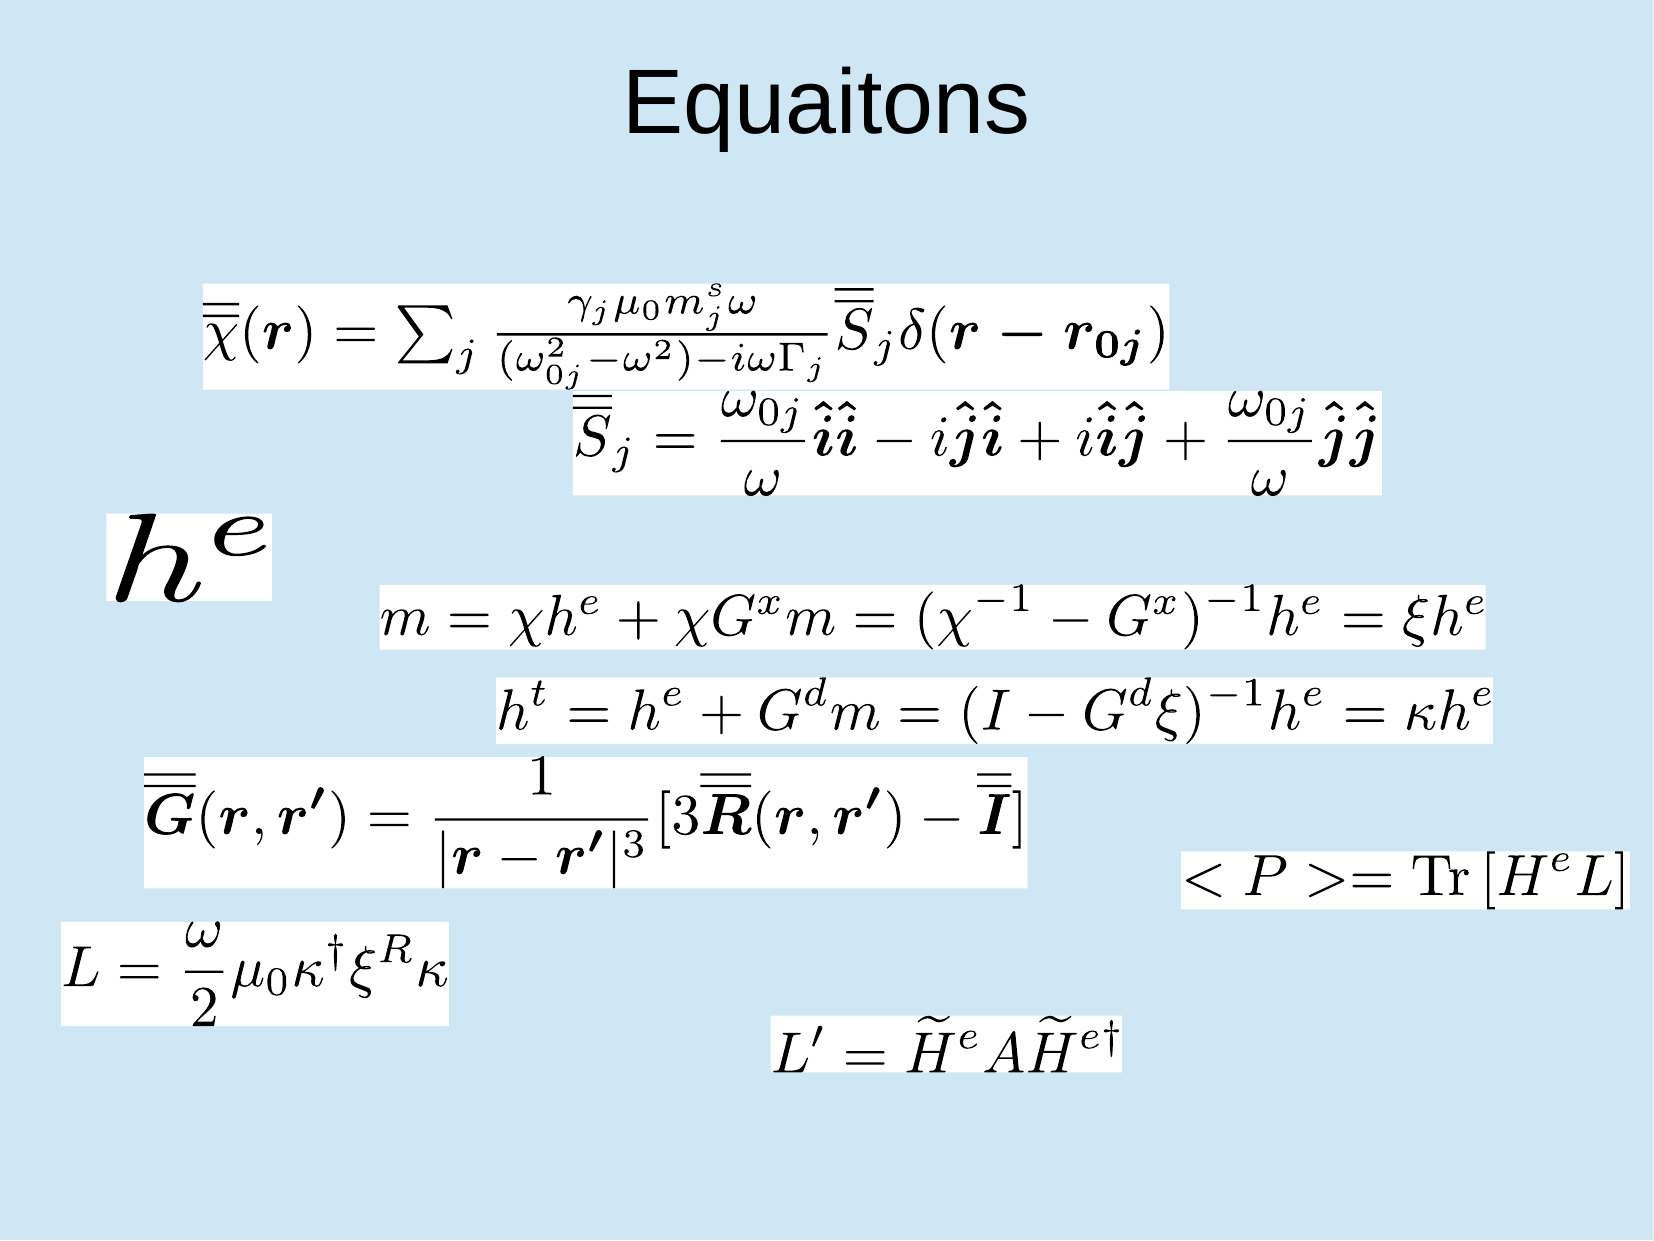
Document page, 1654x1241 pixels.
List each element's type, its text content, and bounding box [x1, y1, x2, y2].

text_box [144, 755, 1028, 889]
text_box [496, 677, 1493, 745]
text_box [61, 921, 449, 1027]
text_box [1181, 851, 1630, 910]
text_box [770, 1015, 1123, 1073]
text_box [202, 283, 1382, 497]
title Equaitons [82, 49, 1571, 257]
text_box [106, 513, 272, 603]
text_box [379, 583, 1486, 650]
